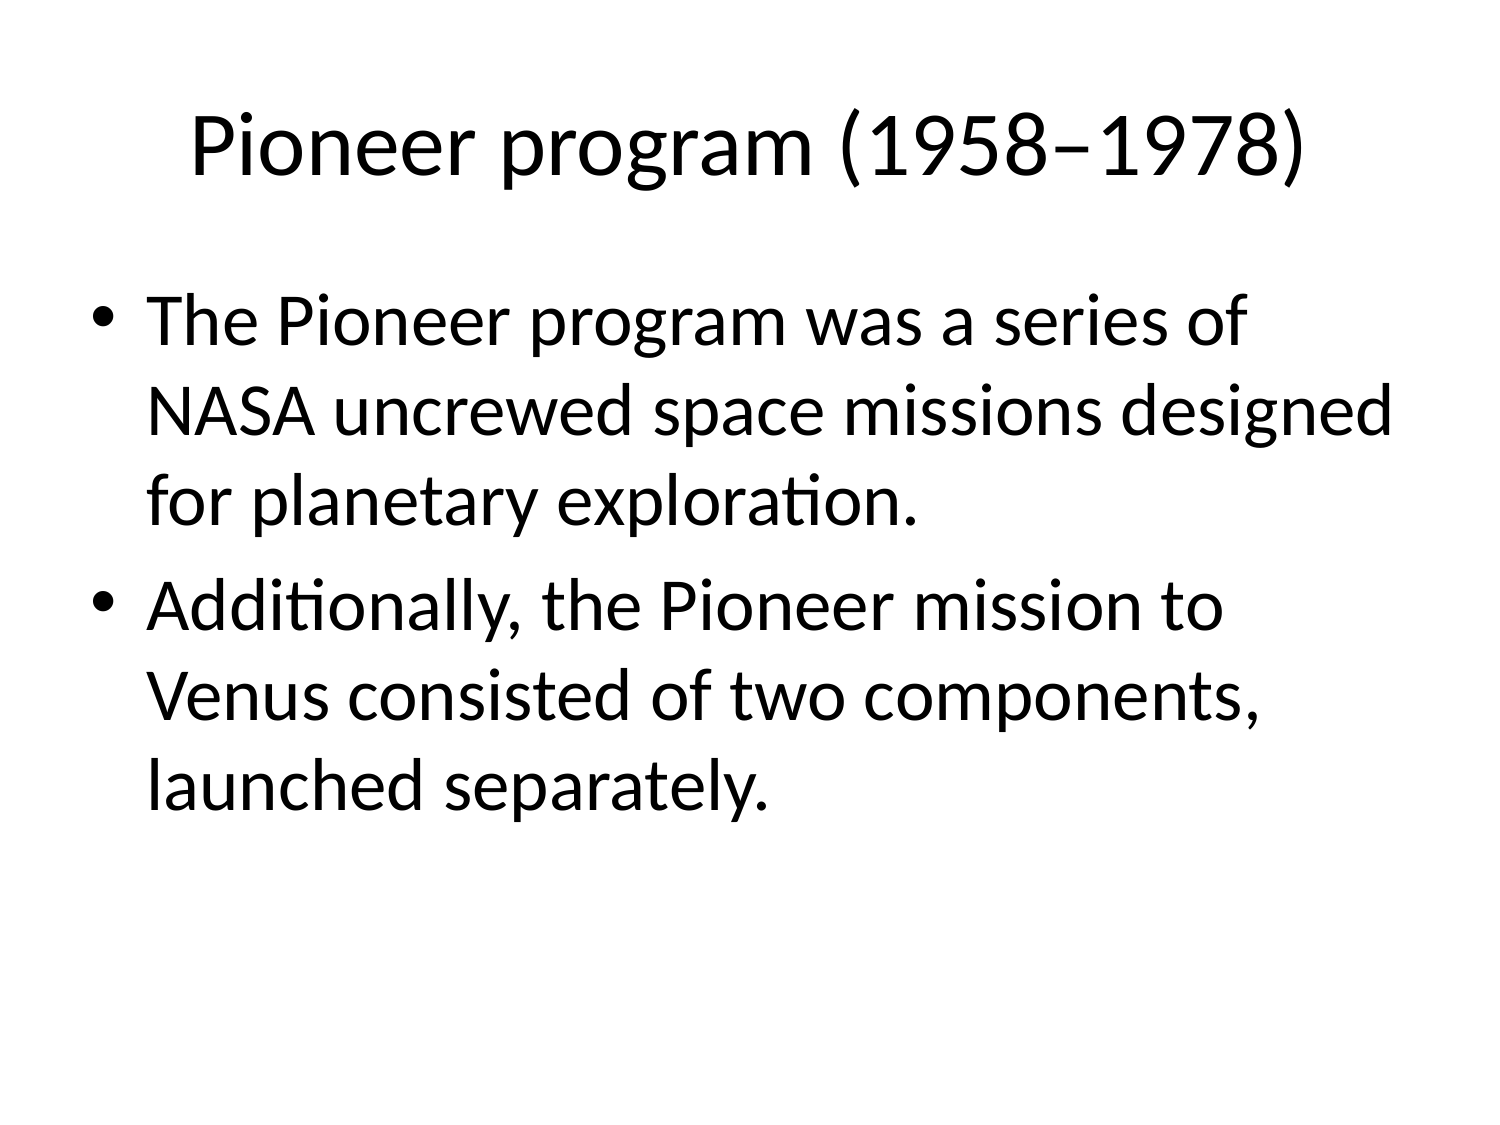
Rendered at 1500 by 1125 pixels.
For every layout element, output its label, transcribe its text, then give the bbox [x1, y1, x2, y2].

list The Pioneer program was a series of NASA uncrewed space missions designed for planetary exploration. Additionally, the Pioneer mission to Venus consisted of two components, launched separately. [75, 262, 1425, 1005]
title Pioneer program (1958–1978) [75, 45, 1425, 233]
